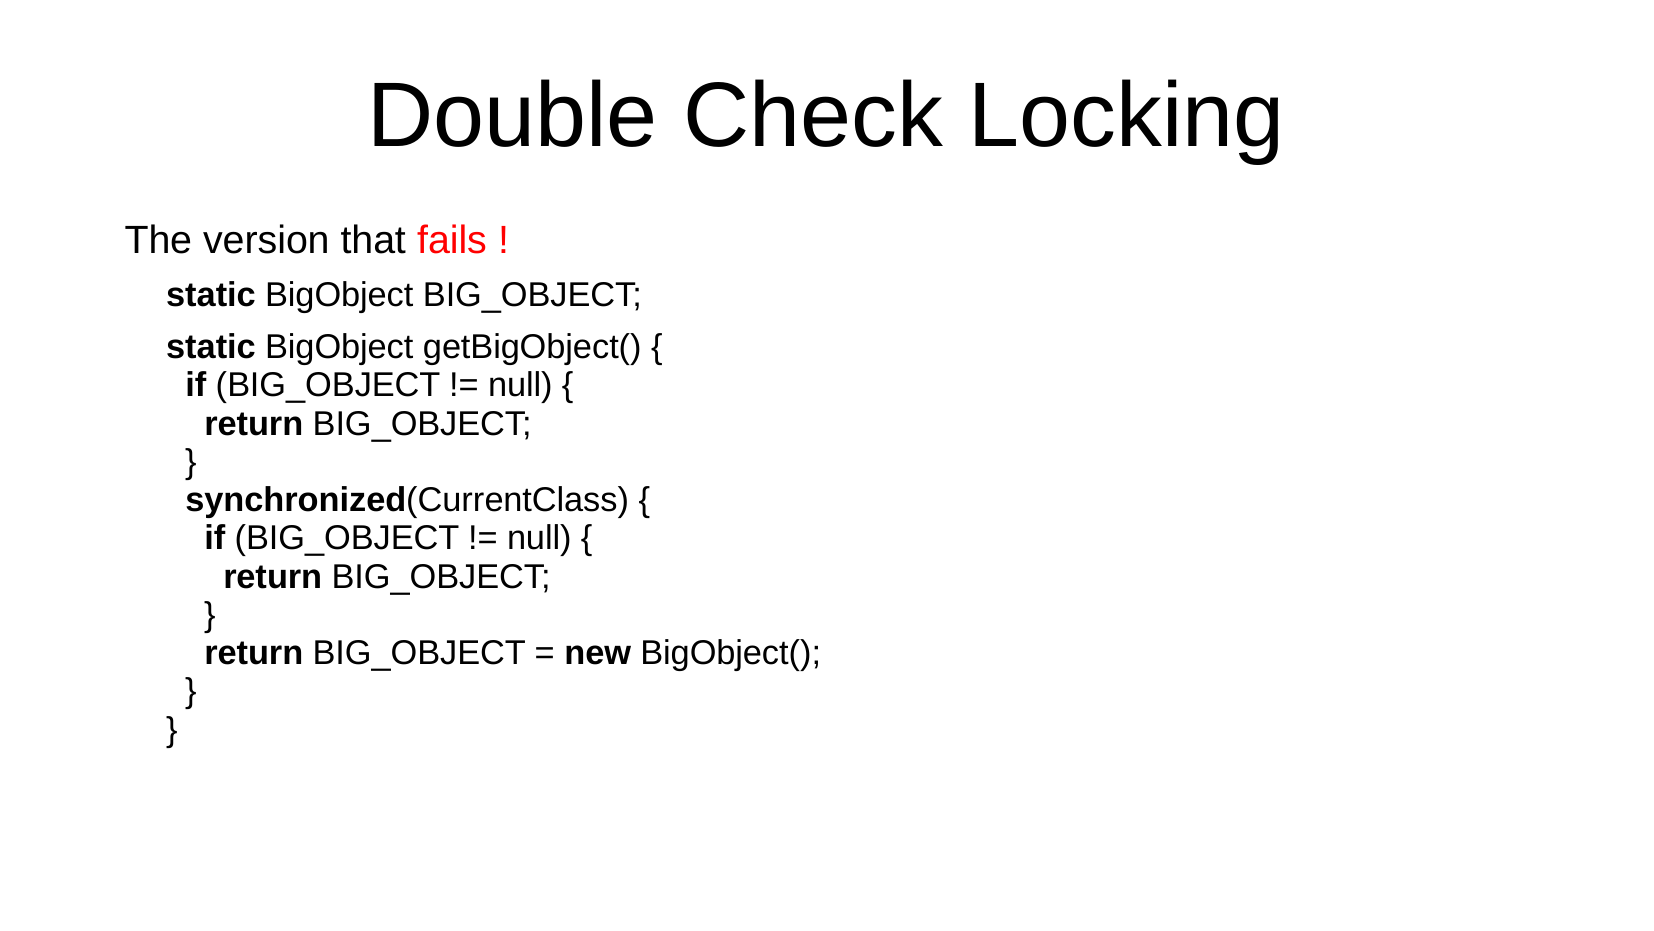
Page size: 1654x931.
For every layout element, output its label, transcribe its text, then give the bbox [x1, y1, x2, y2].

list The version that fails ! static BigObject BIG_OBJECT; static BigObject getBigObject() { if (BIG_OBJECT != null) { return BIG_OBJECT; } synchronized(CurrentClass) { if (BIG_OBJECT != null) { return BIG_OBJECT; } return BIG_OBJECT = new BigObject(); } } [82, 217, 1571, 758]
title Double Check Locking [82, 37, 1571, 193]
